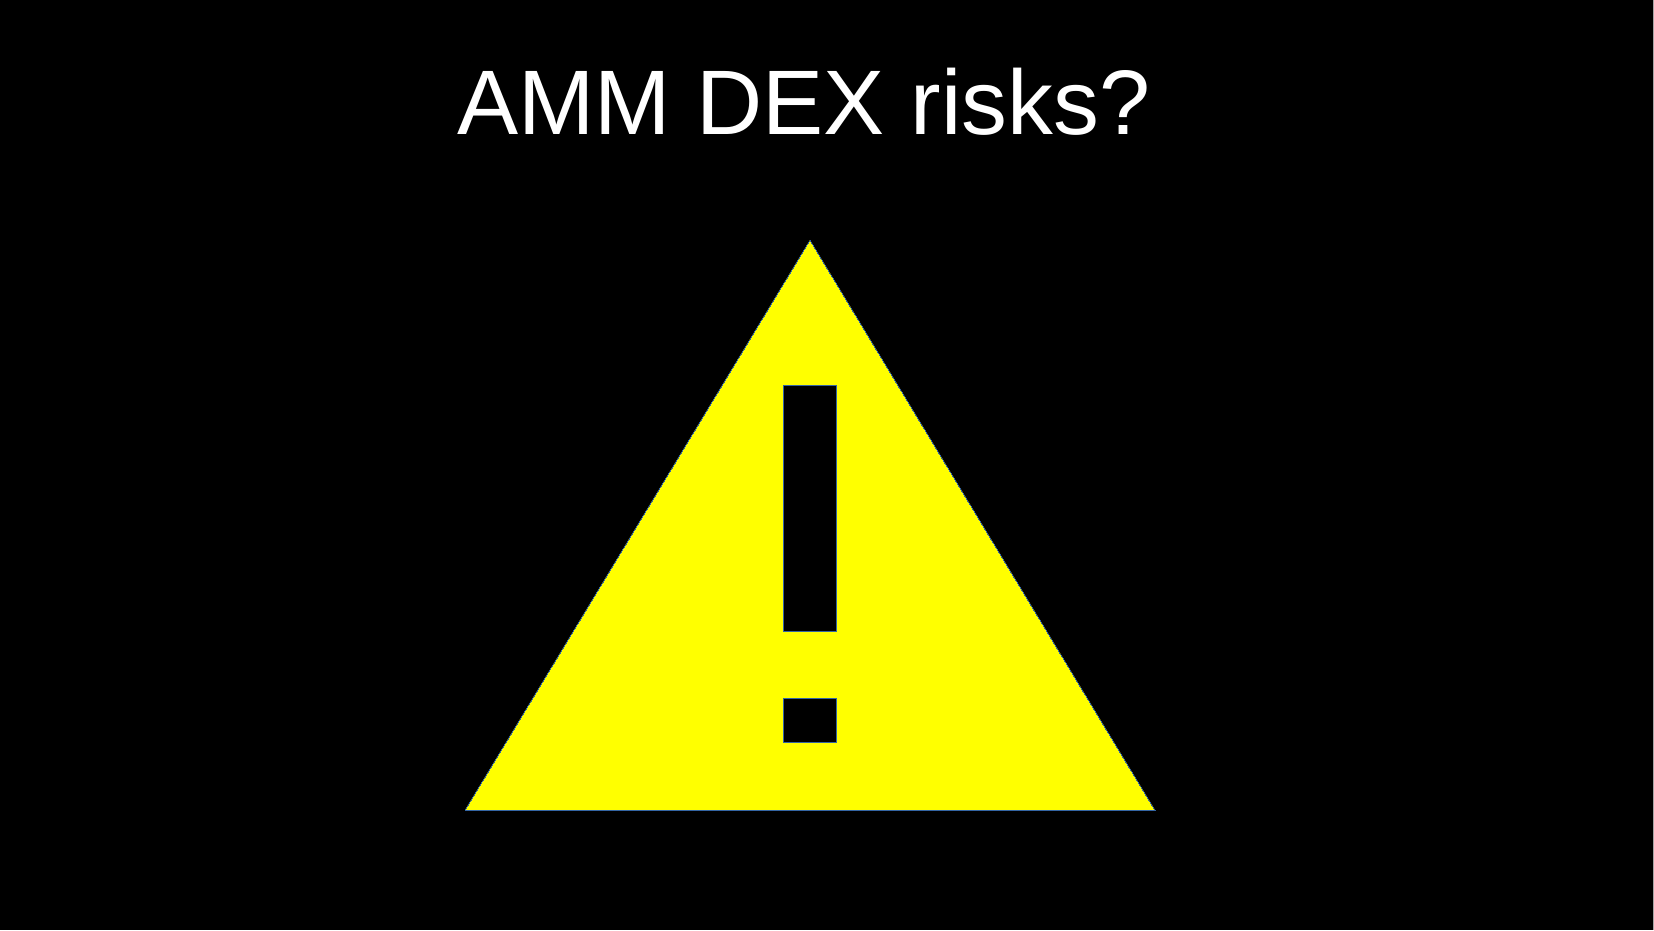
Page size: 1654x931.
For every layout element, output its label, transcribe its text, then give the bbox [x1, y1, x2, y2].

text_box [465, 240, 1156, 811]
title AMM DEX risks? [0, 0, 1609, 206]
